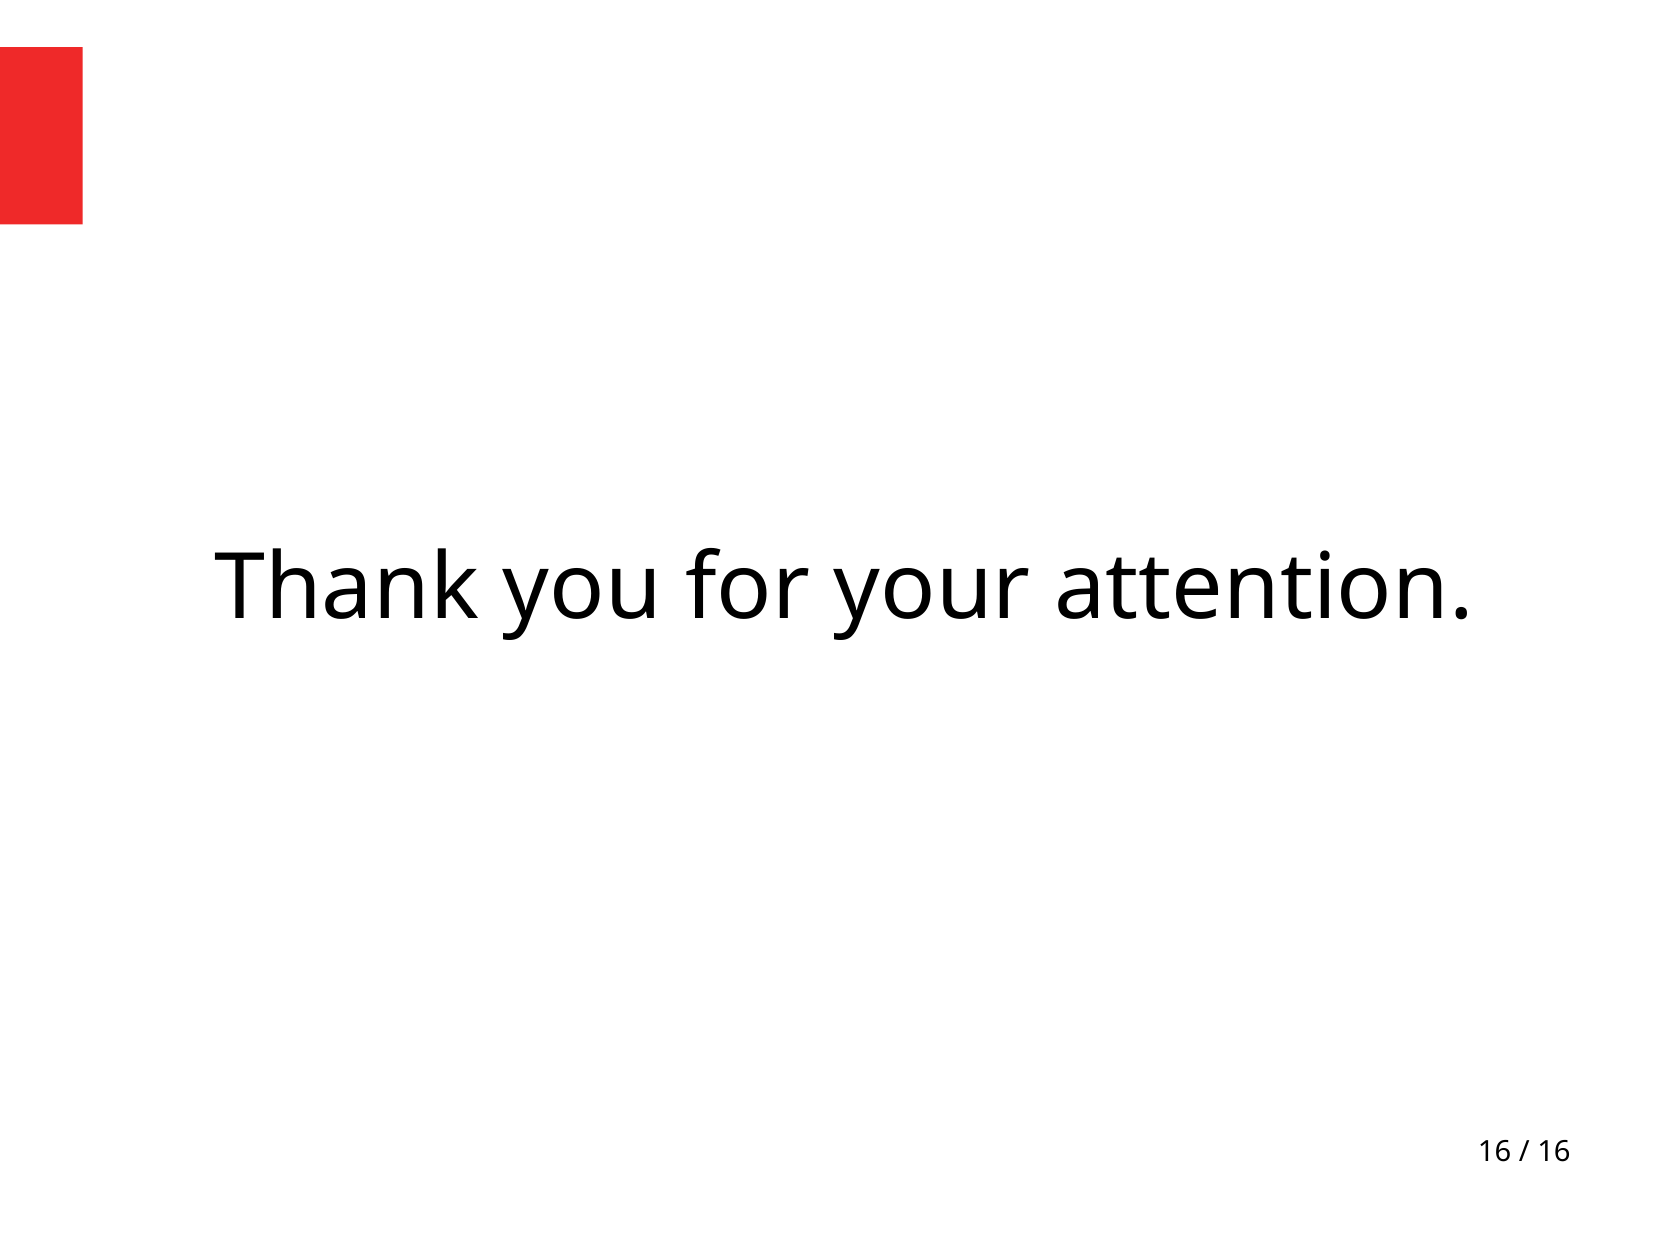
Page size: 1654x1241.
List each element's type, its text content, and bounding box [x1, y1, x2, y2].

subtitle Thank you for your attention. [118, 102, 1571, 1063]
